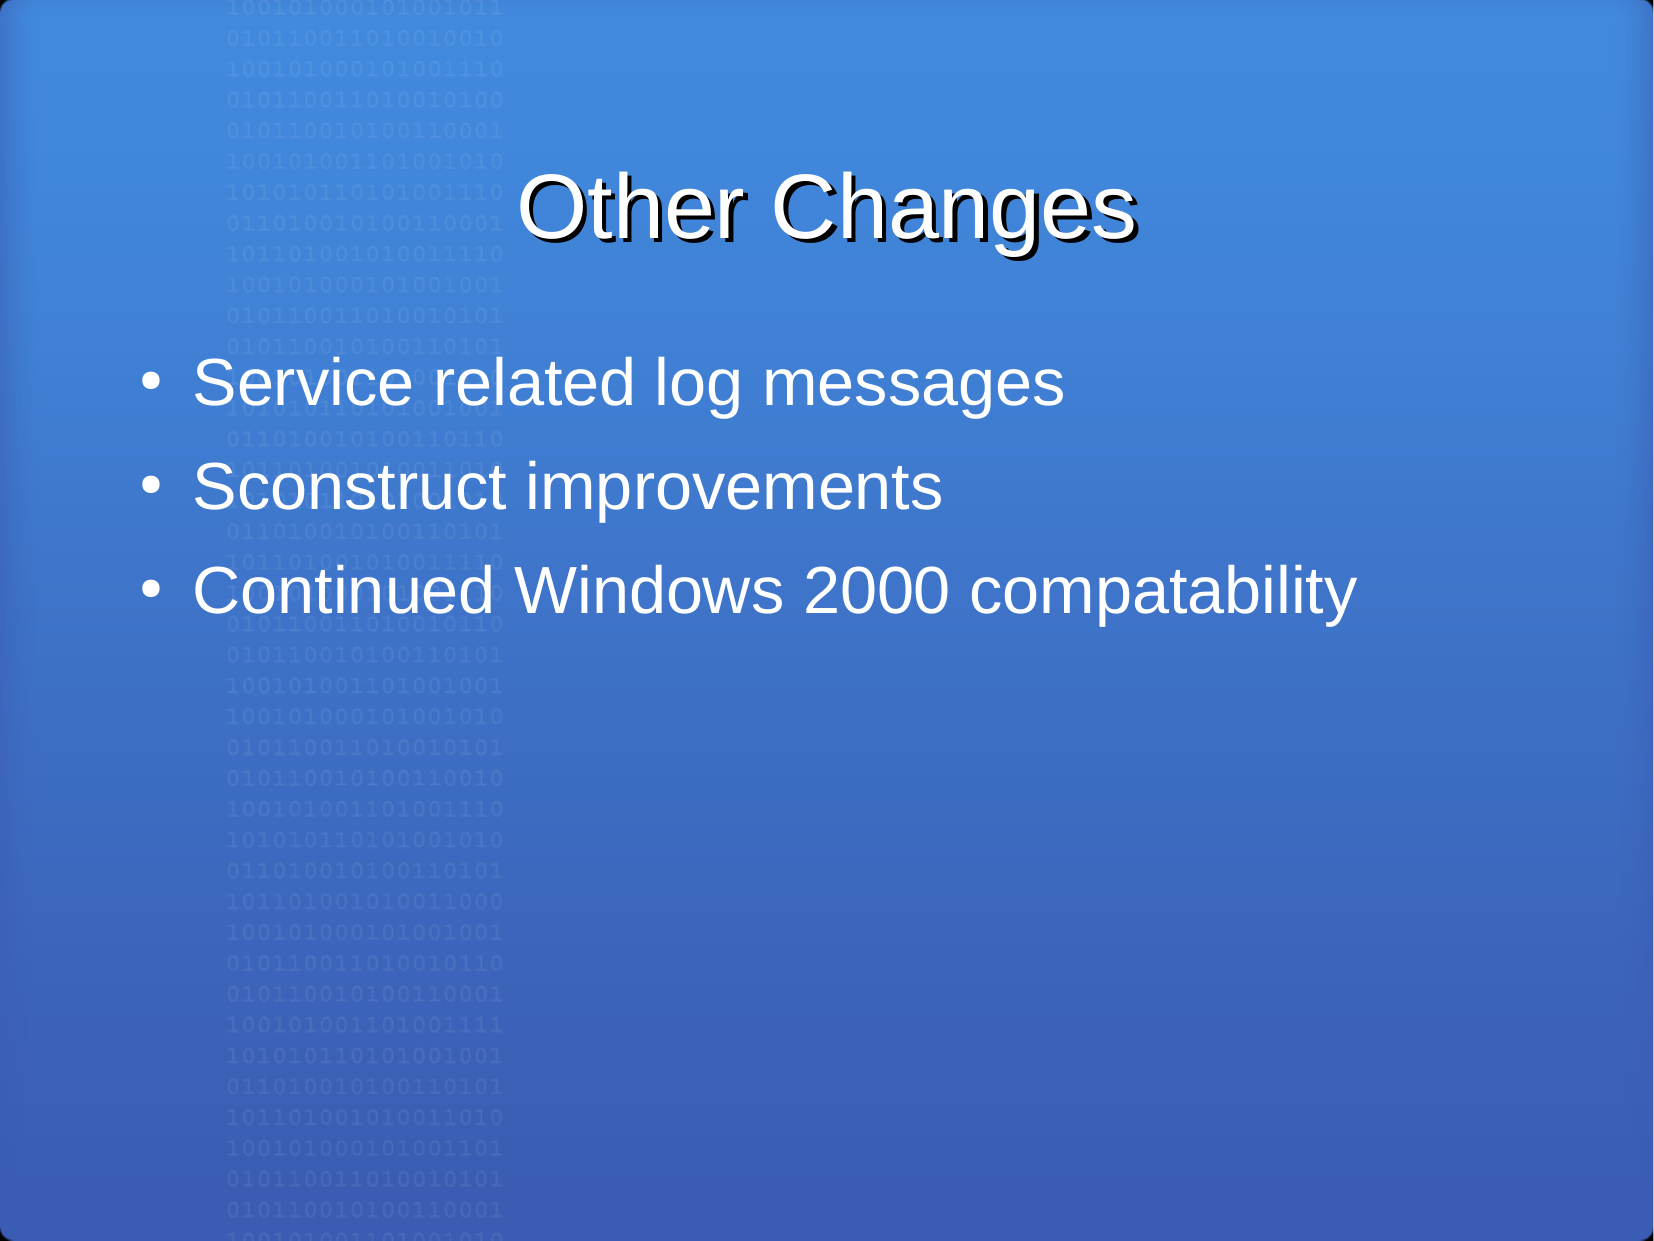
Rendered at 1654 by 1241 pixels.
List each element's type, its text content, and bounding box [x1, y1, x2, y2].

title Other Changes [121, 110, 1534, 303]
picture [0, 0, 1654, 1241]
list Service related log messages Sconstruct improvements Continued Windows 2000 compatability [121, 344, 1534, 1112]
